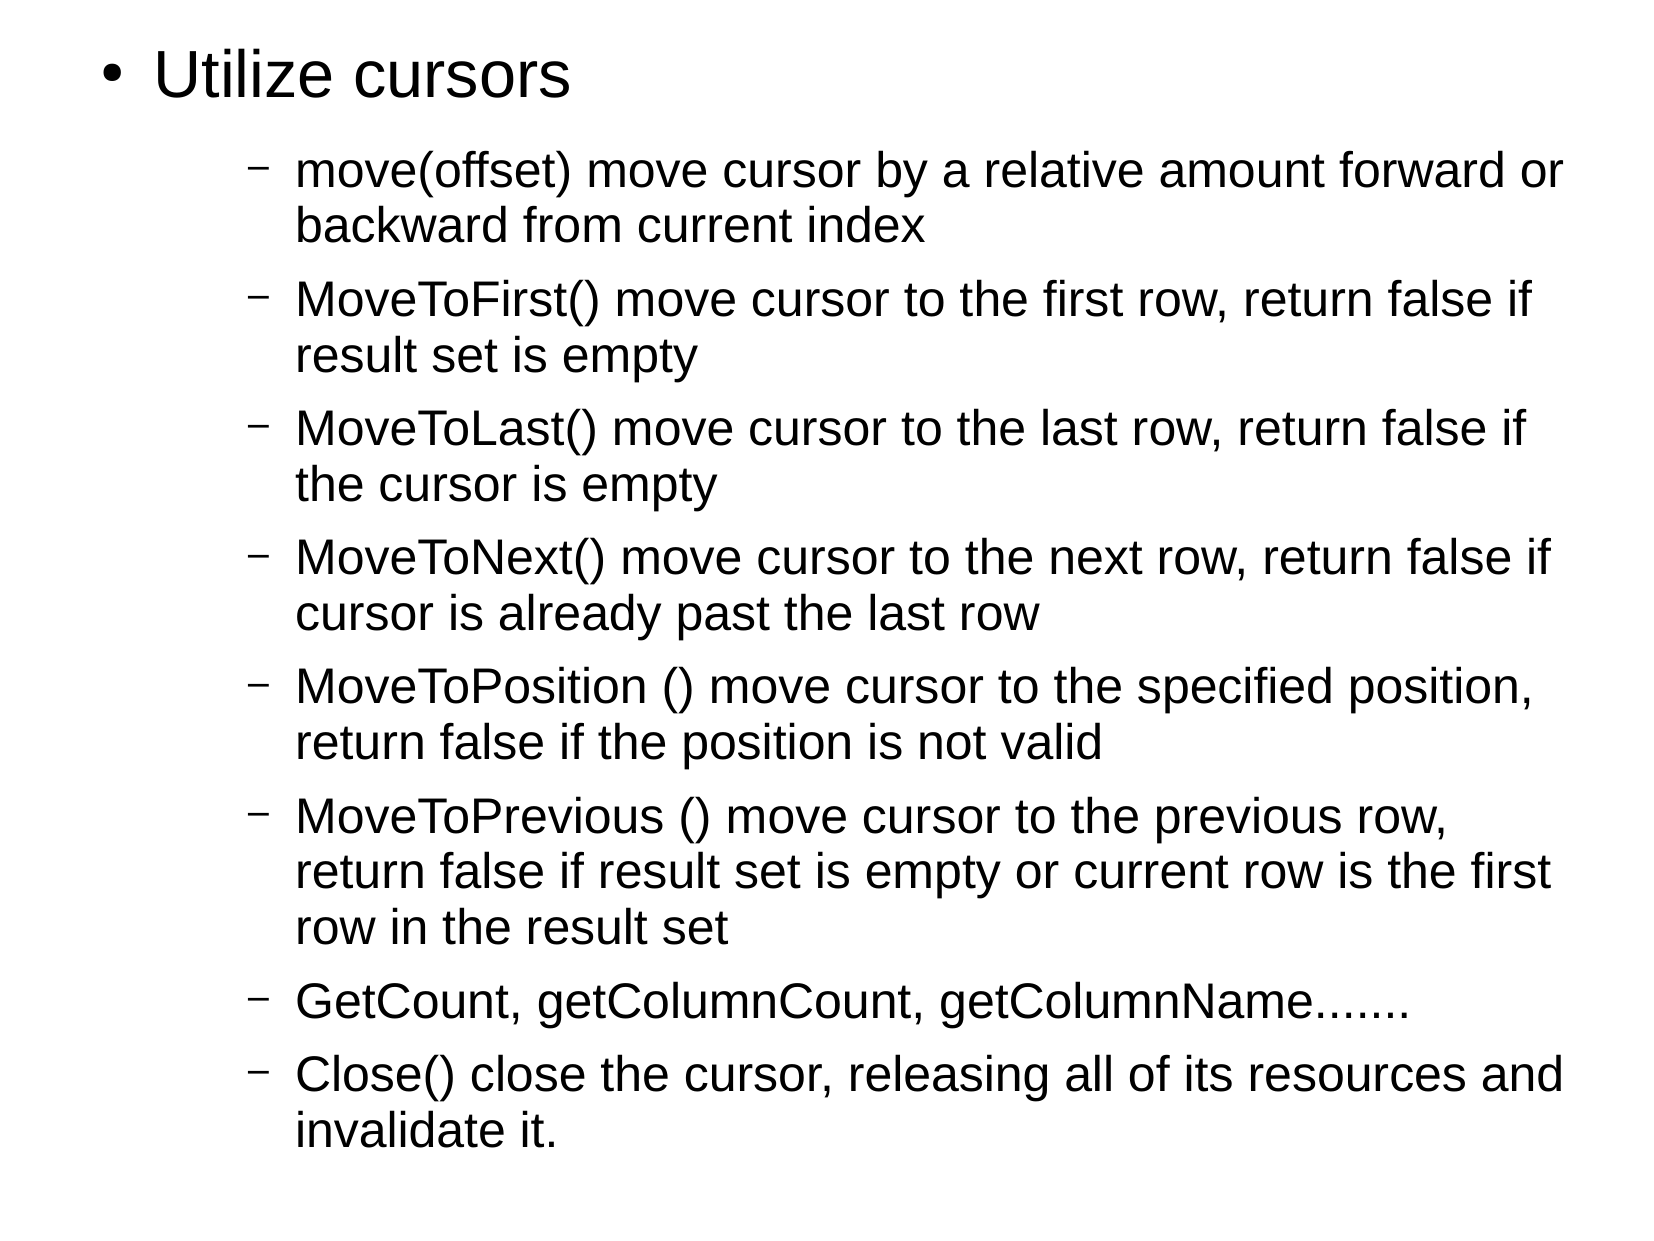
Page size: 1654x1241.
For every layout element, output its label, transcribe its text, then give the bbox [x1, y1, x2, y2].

list Utilize cursors move(offset) move cursor by a relative amount forward or backward from current index MoveToFirst() move cursor to the first row, return false if result set is empty MoveToLast() move cursor to the last row, return false if the cursor is empty MoveToNext() move cursor to the next row, return false if cursor is already past the last row MoveToPosition () move cursor to the specified position, return false if the position is not valid MoveToPrevious () move cursor to the previous row, return false if result set is empty or current row is the first row in the result set GetCount, getColumnCount, getColumnName....... Close() close the cursor, releasing all of its resources and invalidate it. [82, 37, 1571, 1201]
